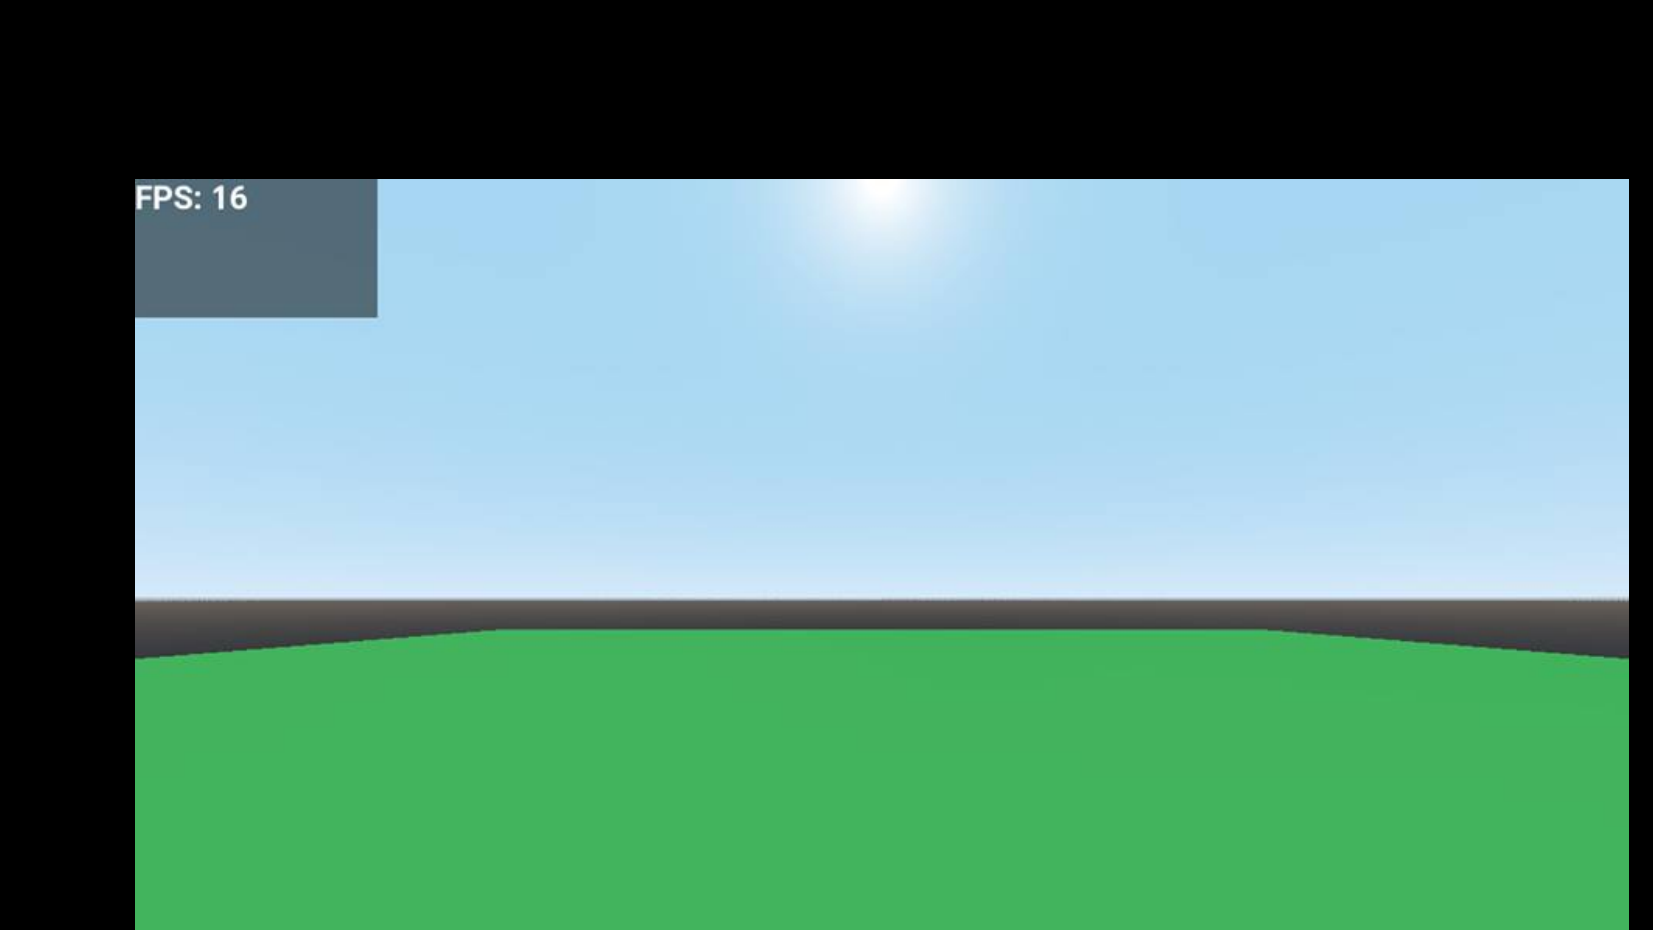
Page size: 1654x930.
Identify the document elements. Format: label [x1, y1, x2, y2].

picture [135, 179, 1629, 930]
